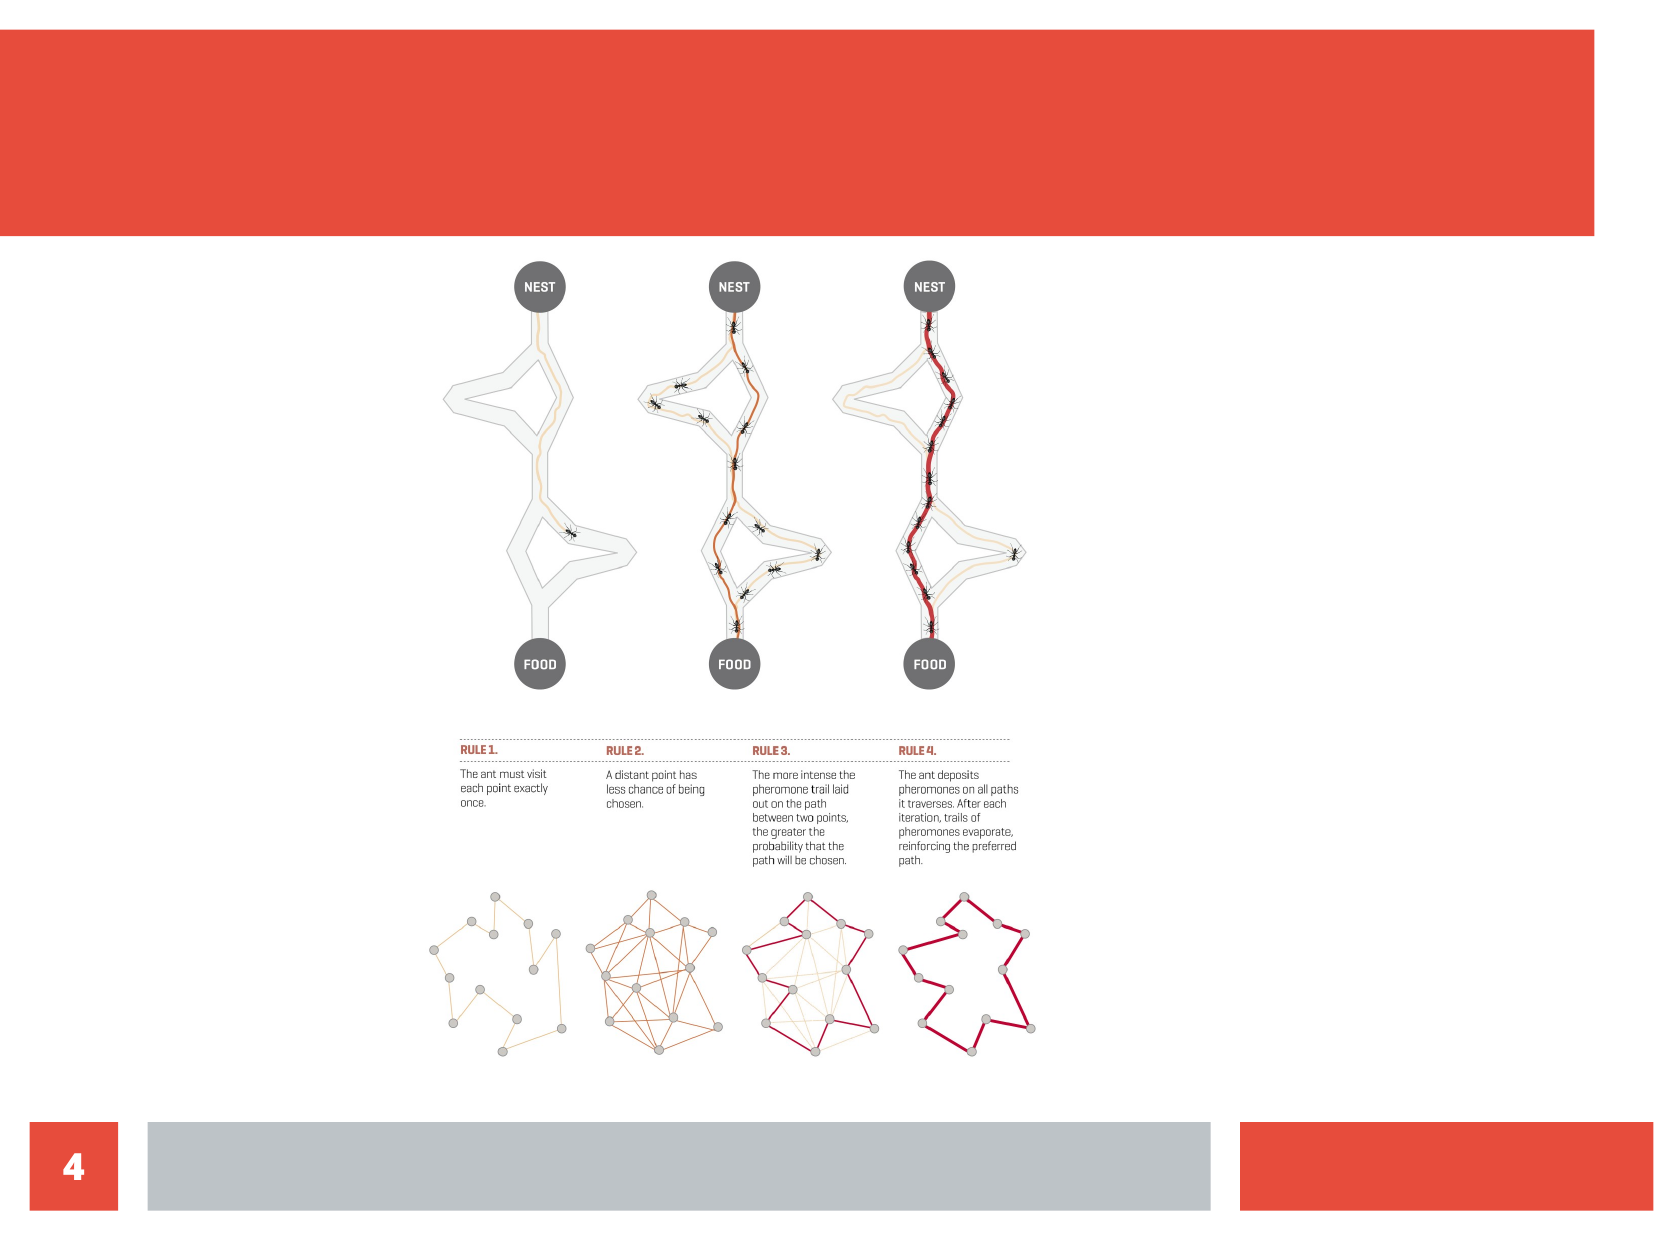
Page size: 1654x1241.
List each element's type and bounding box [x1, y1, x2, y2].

picture [421, 253, 1047, 1062]
